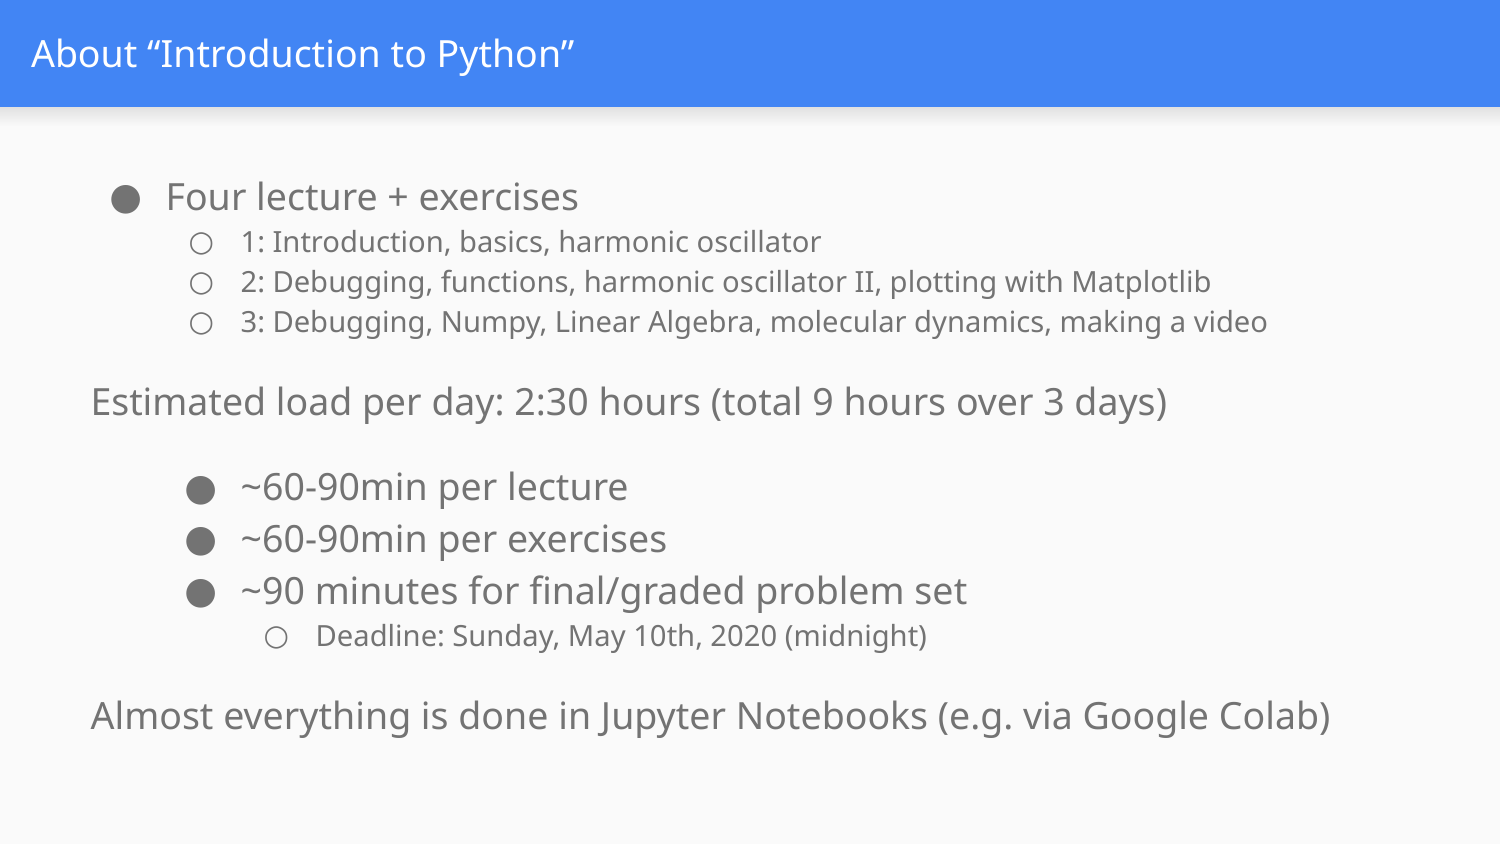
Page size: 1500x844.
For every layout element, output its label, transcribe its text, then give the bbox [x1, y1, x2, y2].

list Four lecture + exercises 1: Introduction, basics, harmonic oscillator 2: Debugging, functions, harmonic oscillator II, plotting with Matplotlib 3: Debugging, Numpy, Linear Algebra, molecular dynamics, making a video Estimated load per day: 2:30 hours (total 9 hours over 3 days) ~60-90min per lecture ~60-90min per exercises ~90 minutes for final/graded problem set Deadline: Sunday, May 10th, 2020 (midnight) Almost everything is done in Jupyter Notebooks (e.g. via Google Colab) [75, 150, 1425, 815]
title About “Introduction to Python” [16, 2, 1464, 102]
